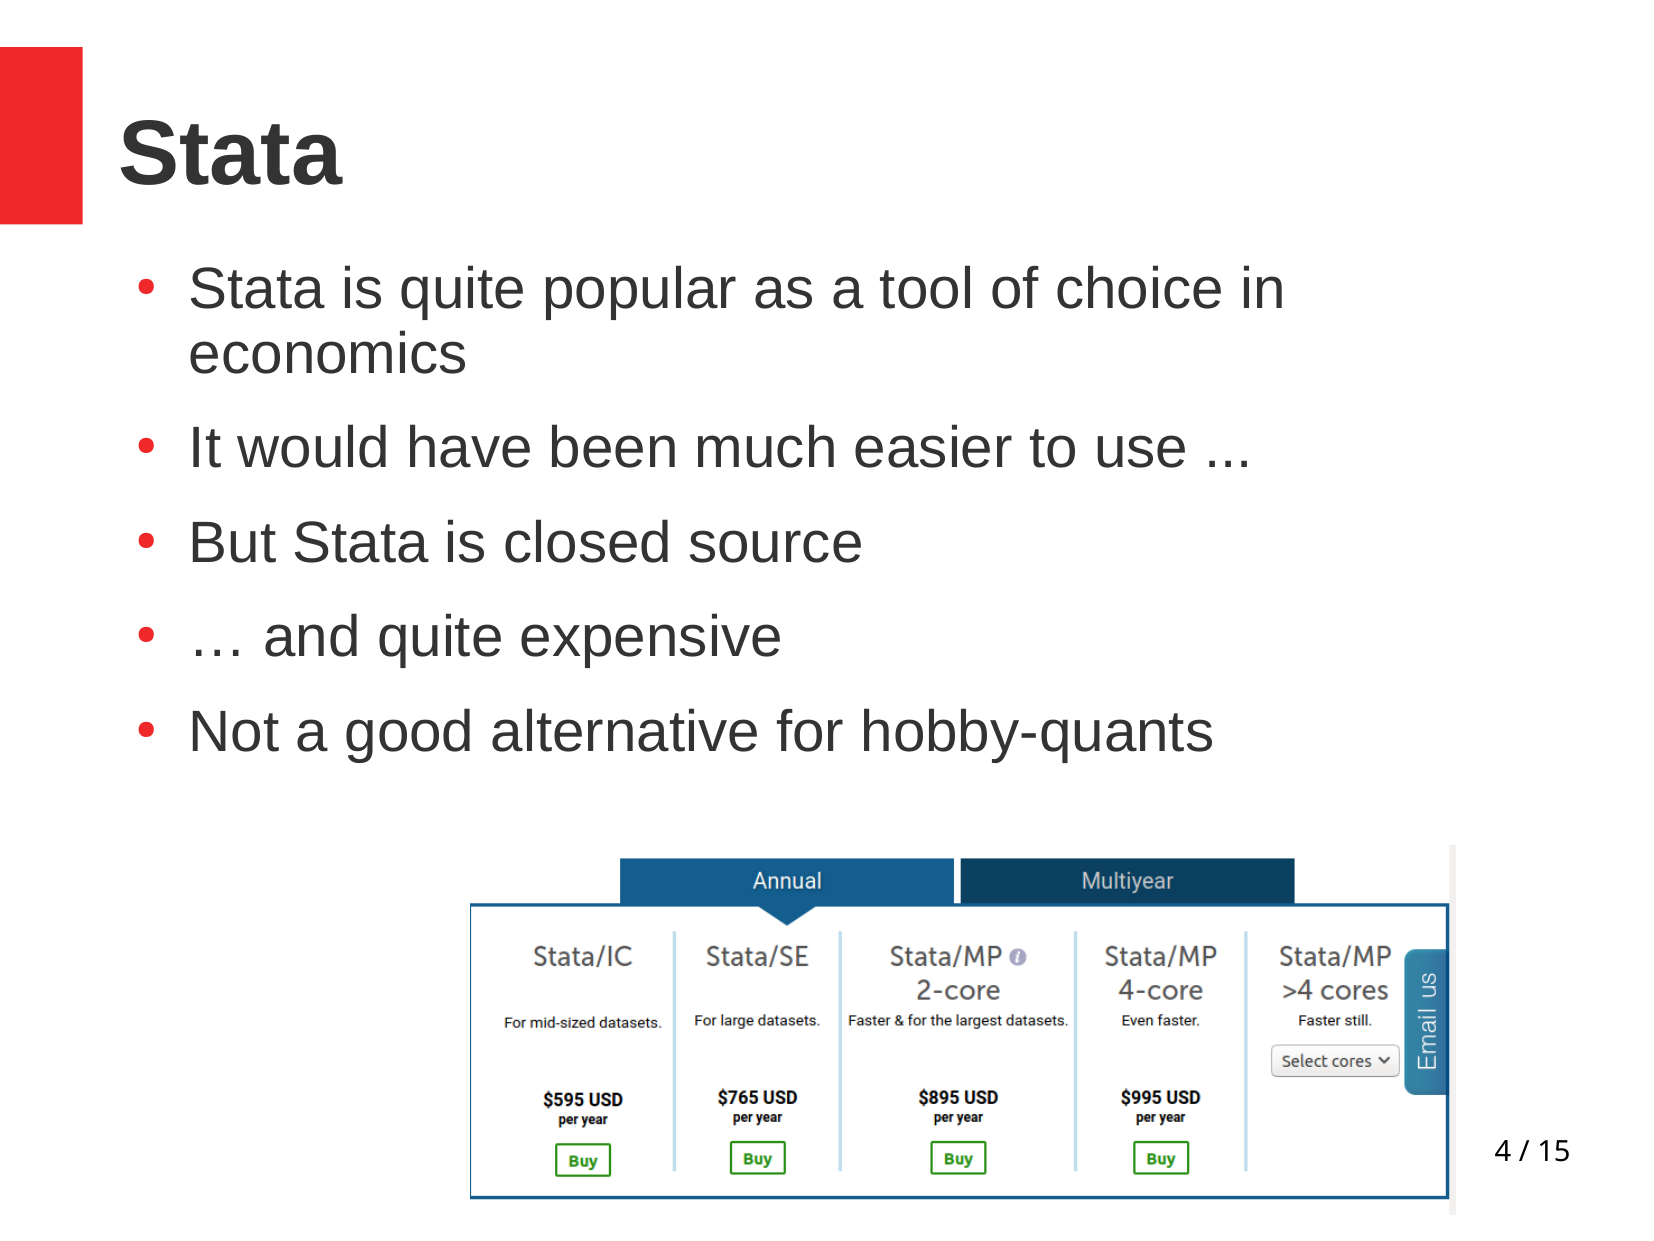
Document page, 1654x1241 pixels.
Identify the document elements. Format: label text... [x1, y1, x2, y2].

list Stata is quite popular as a tool of choice in economics It would have been much easier to use ... But Stata is closed source … and quite expensive Not a good alternative for hobby-quants [118, 255, 1536, 976]
picture [470, 845, 1456, 1216]
title Stata [118, 45, 1571, 260]
